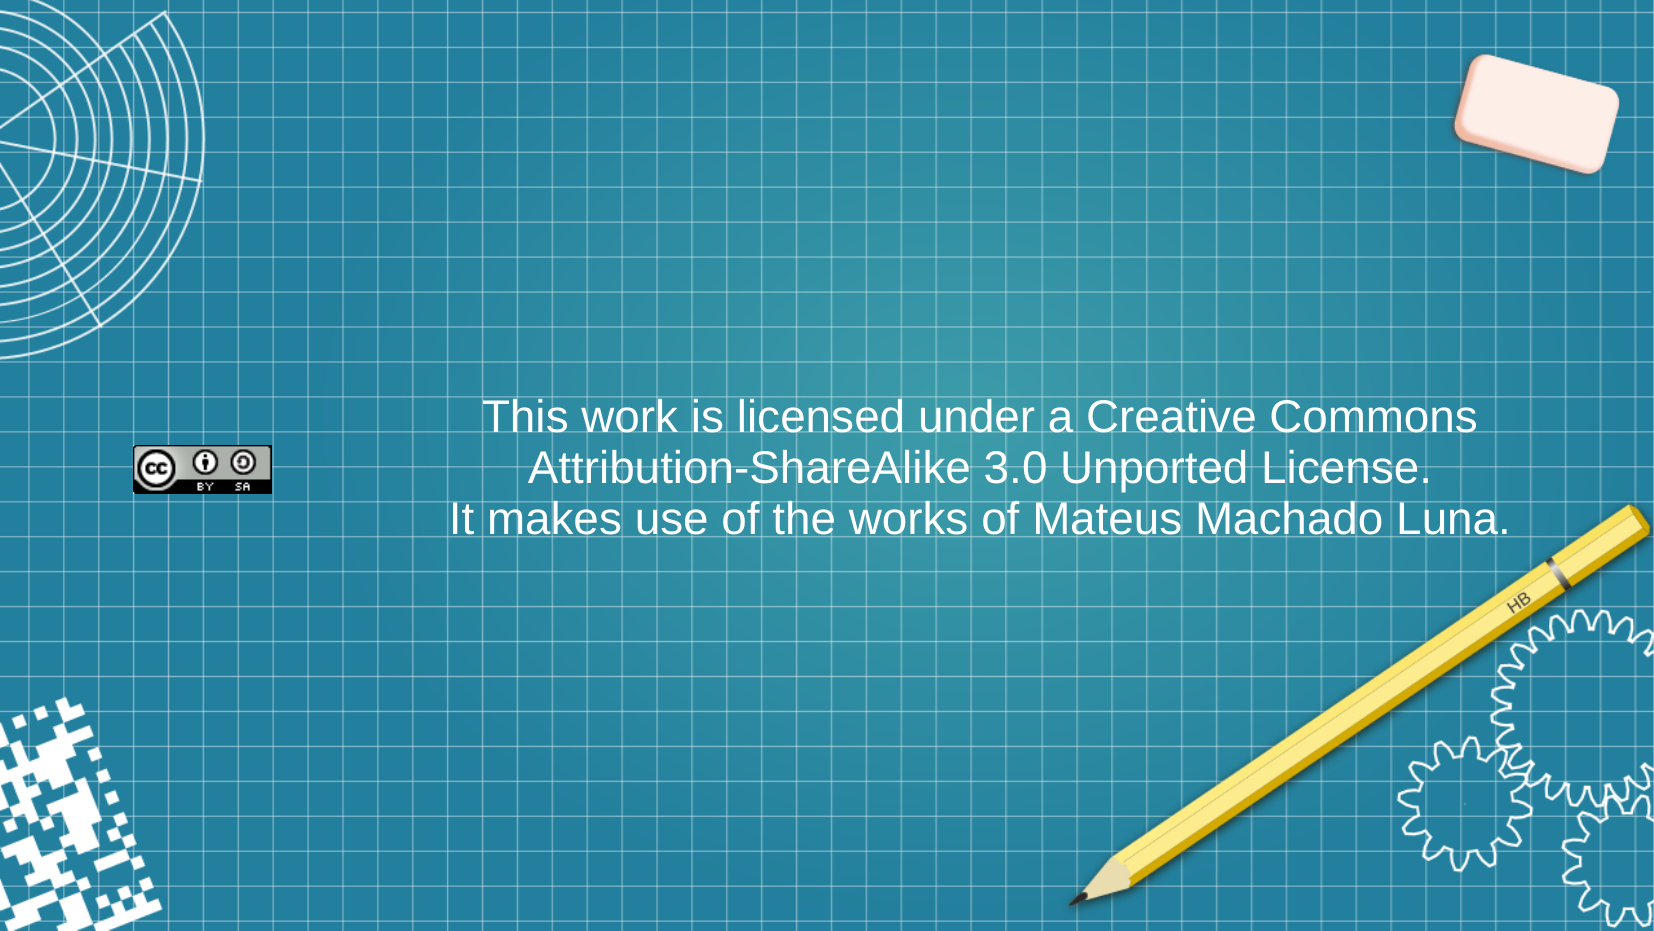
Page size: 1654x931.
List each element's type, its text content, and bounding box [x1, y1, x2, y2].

title This work is licensed under a Creative Commons Attribution-ShareAlike 3.0 Unported License. It makes use of the works of Mateus Machado Luna. [389, 389, 1571, 546]
picture [0, 0, 1654, 931]
